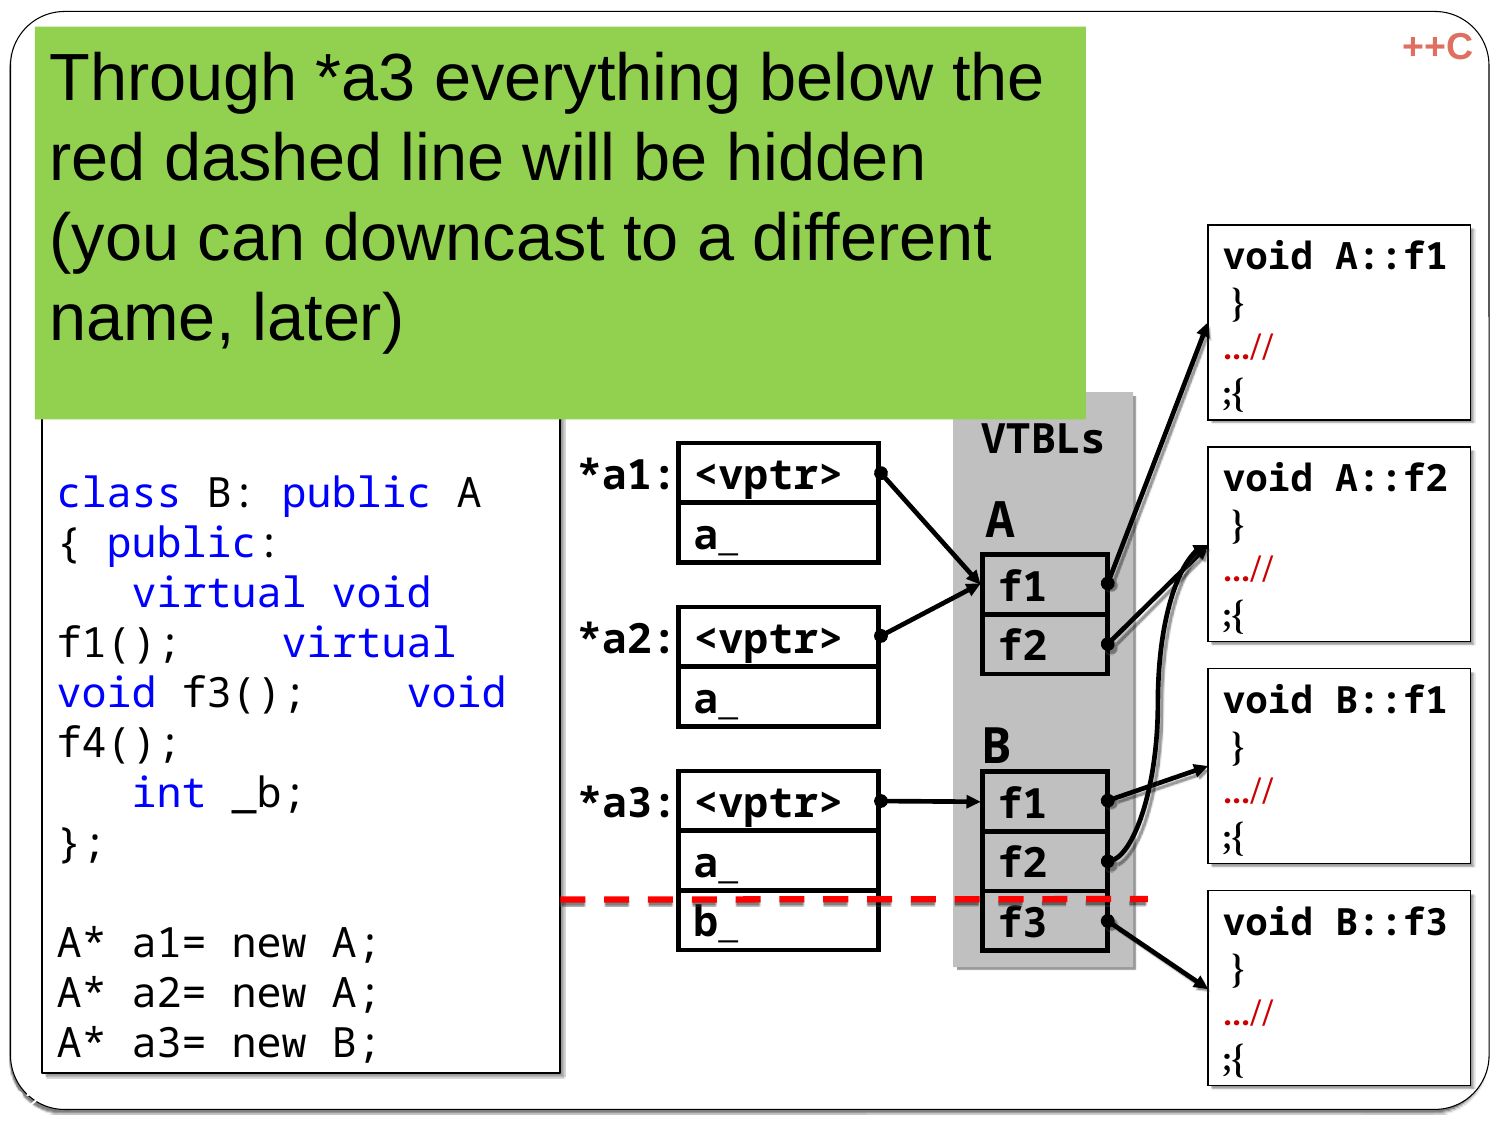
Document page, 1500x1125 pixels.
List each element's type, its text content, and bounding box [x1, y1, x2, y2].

text_box f2 [982, 614, 1108, 674]
text_box B [967, 705, 1027, 781]
text_box [1108, 795, 1134, 856]
text_box _a [678, 666, 879, 727]
slide_number <number> [0, 1074, 50, 1125]
text_box [953, 392, 1134, 968]
text_box <vptr> [707, 443, 879, 502]
text_box A [970, 479, 1031, 555]
text_box [1108, 526, 1134, 637]
text_box [953, 559, 973, 594]
text_box class A { public: virtual void f1(); virtual void f2(); int _a; }; class B: public A { public: virtual void f1(); virtual void f3(); void f4(); int _b; }; A* a1= new A; A* a2= new A; A* a3= new B; [41, 420, 561, 1074]
text_box void A::f1 { //... }; [1208, 224, 1471, 420]
text_box f1 [982, 554, 1108, 614]
text_box [1108, 845, 1134, 935]
text_box _a [678, 830, 879, 890]
text_box f1 [982, 771, 1108, 831]
text_box <vptr> [708, 771, 879, 830]
text_box void B::f3 { //... }; [1208, 890, 1471, 1086]
text_box VTBLs [966, 404, 1121, 470]
text_box f2 [982, 831, 1108, 891]
text_box void B::f1 { //... }; [1208, 668, 1471, 864]
text_box f3 [982, 891, 1108, 951]
text_box _b [678, 890, 879, 950]
text_box *a1: [546, 425, 707, 521]
text_box Through *a3 everything below the red dashed line will be hidden (you can downcast to a different name, later) [34, 26, 1086, 420]
text_box void A::f2 { //... }; [1208, 446, 1471, 642]
text_box *a3: [547, 753, 708, 849]
text_box <vptr> [707, 606, 879, 666]
text_box *a2: [546, 589, 707, 685]
text_box _a [678, 502, 879, 563]
